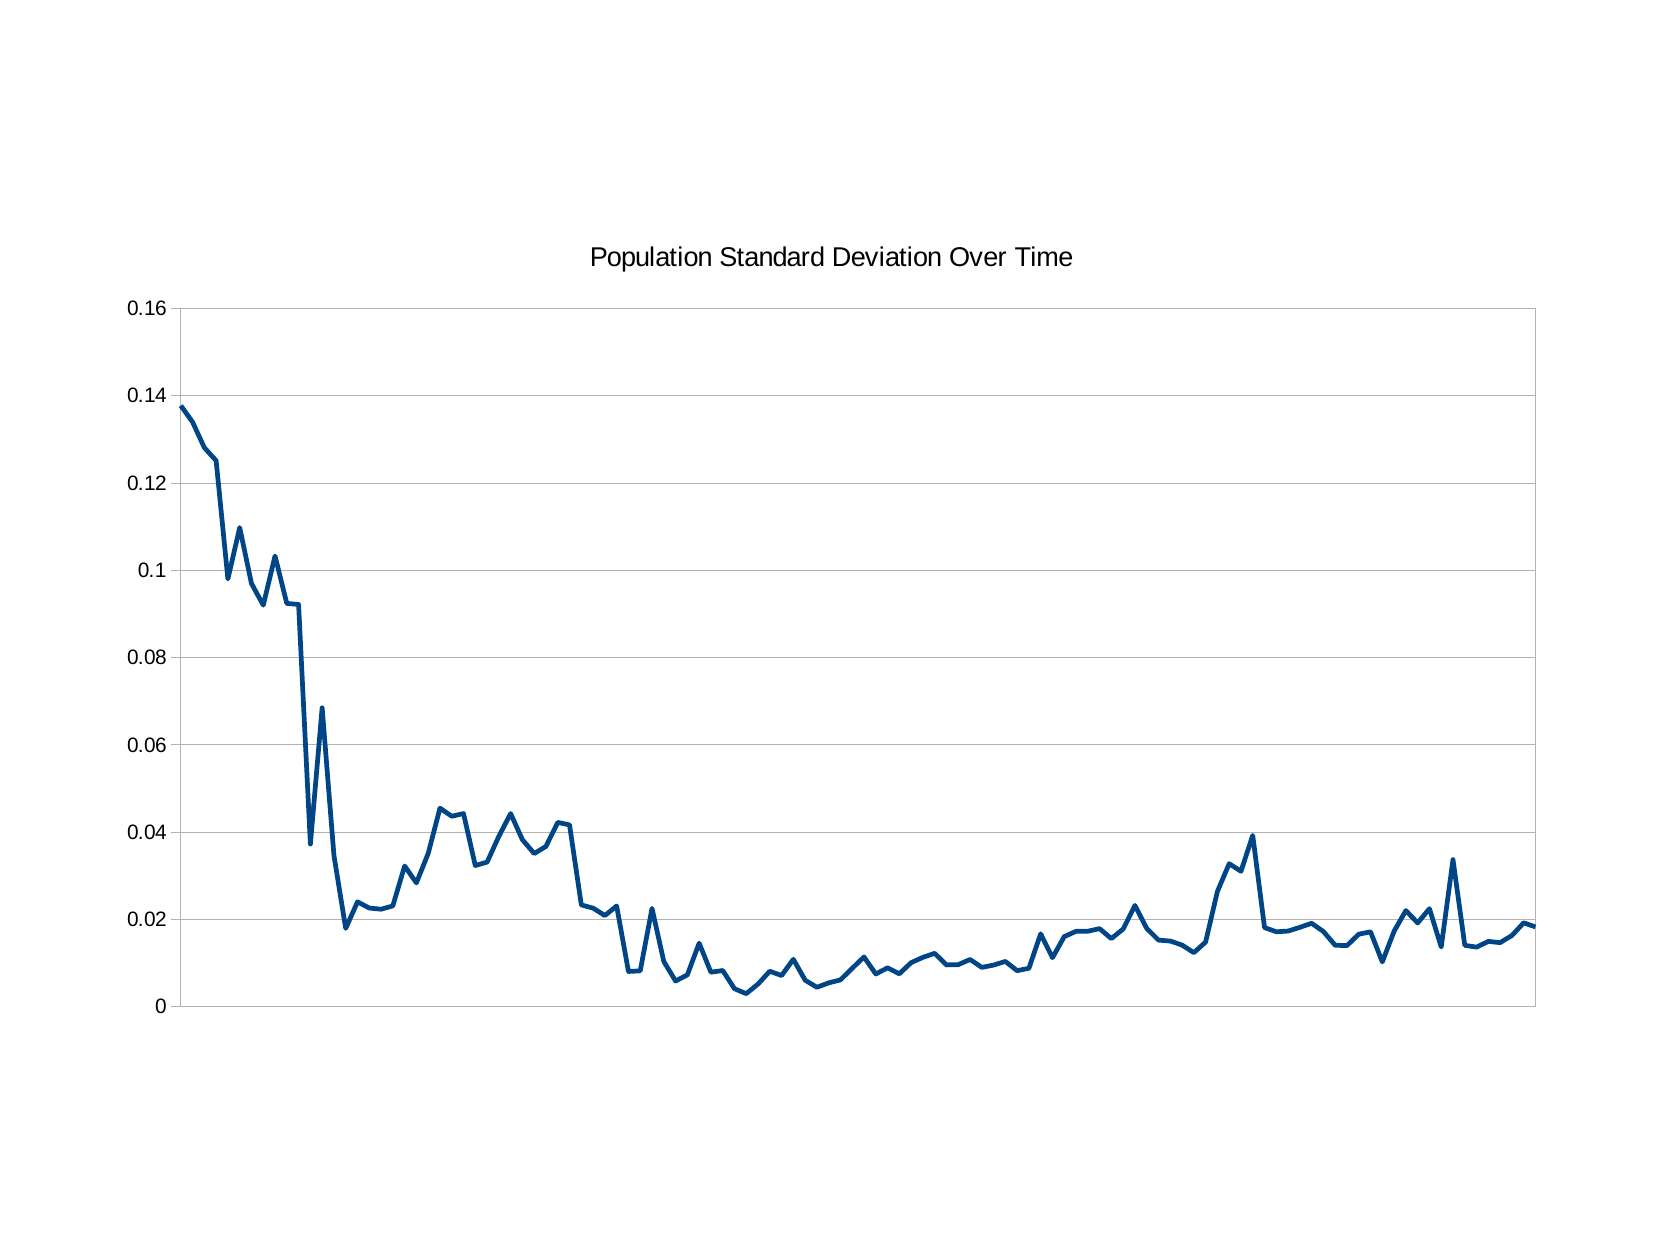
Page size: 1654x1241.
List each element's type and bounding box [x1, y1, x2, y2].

chart [97, 210, 1565, 1036]
